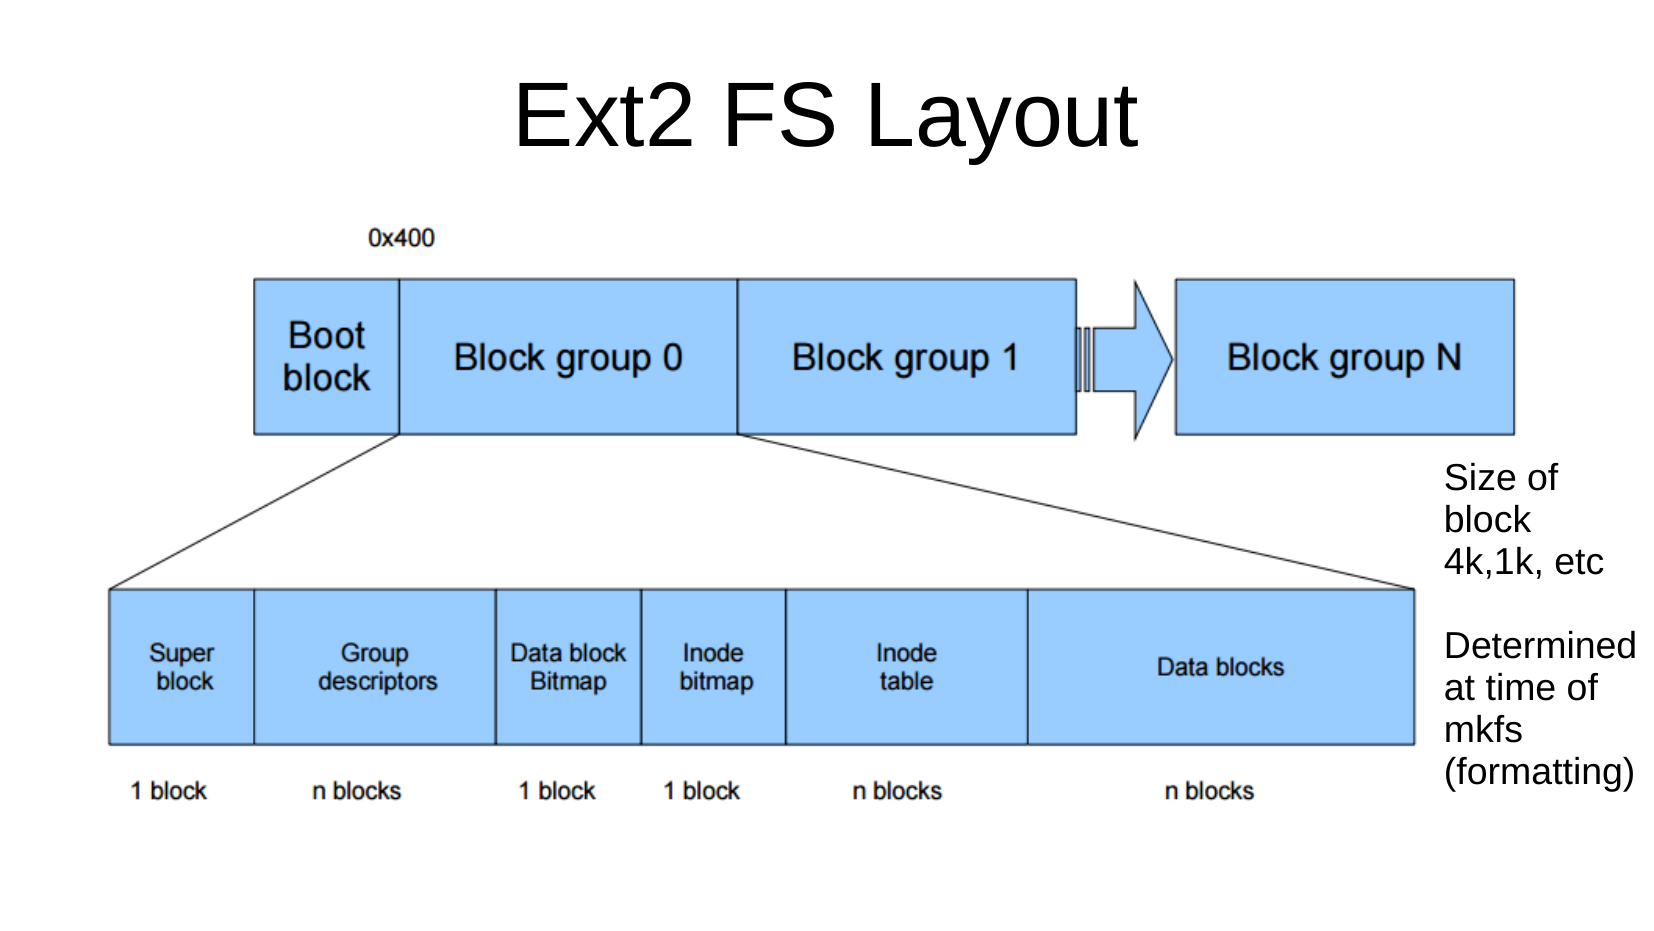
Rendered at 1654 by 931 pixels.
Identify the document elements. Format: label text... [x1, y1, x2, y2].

title Ext2 FS Layout [82, 37, 1571, 187]
text_box Size of block 4k,1k, etc Determined at time of mkfs (formatting) [1429, 448, 1654, 926]
picture [66, 187, 1587, 859]
